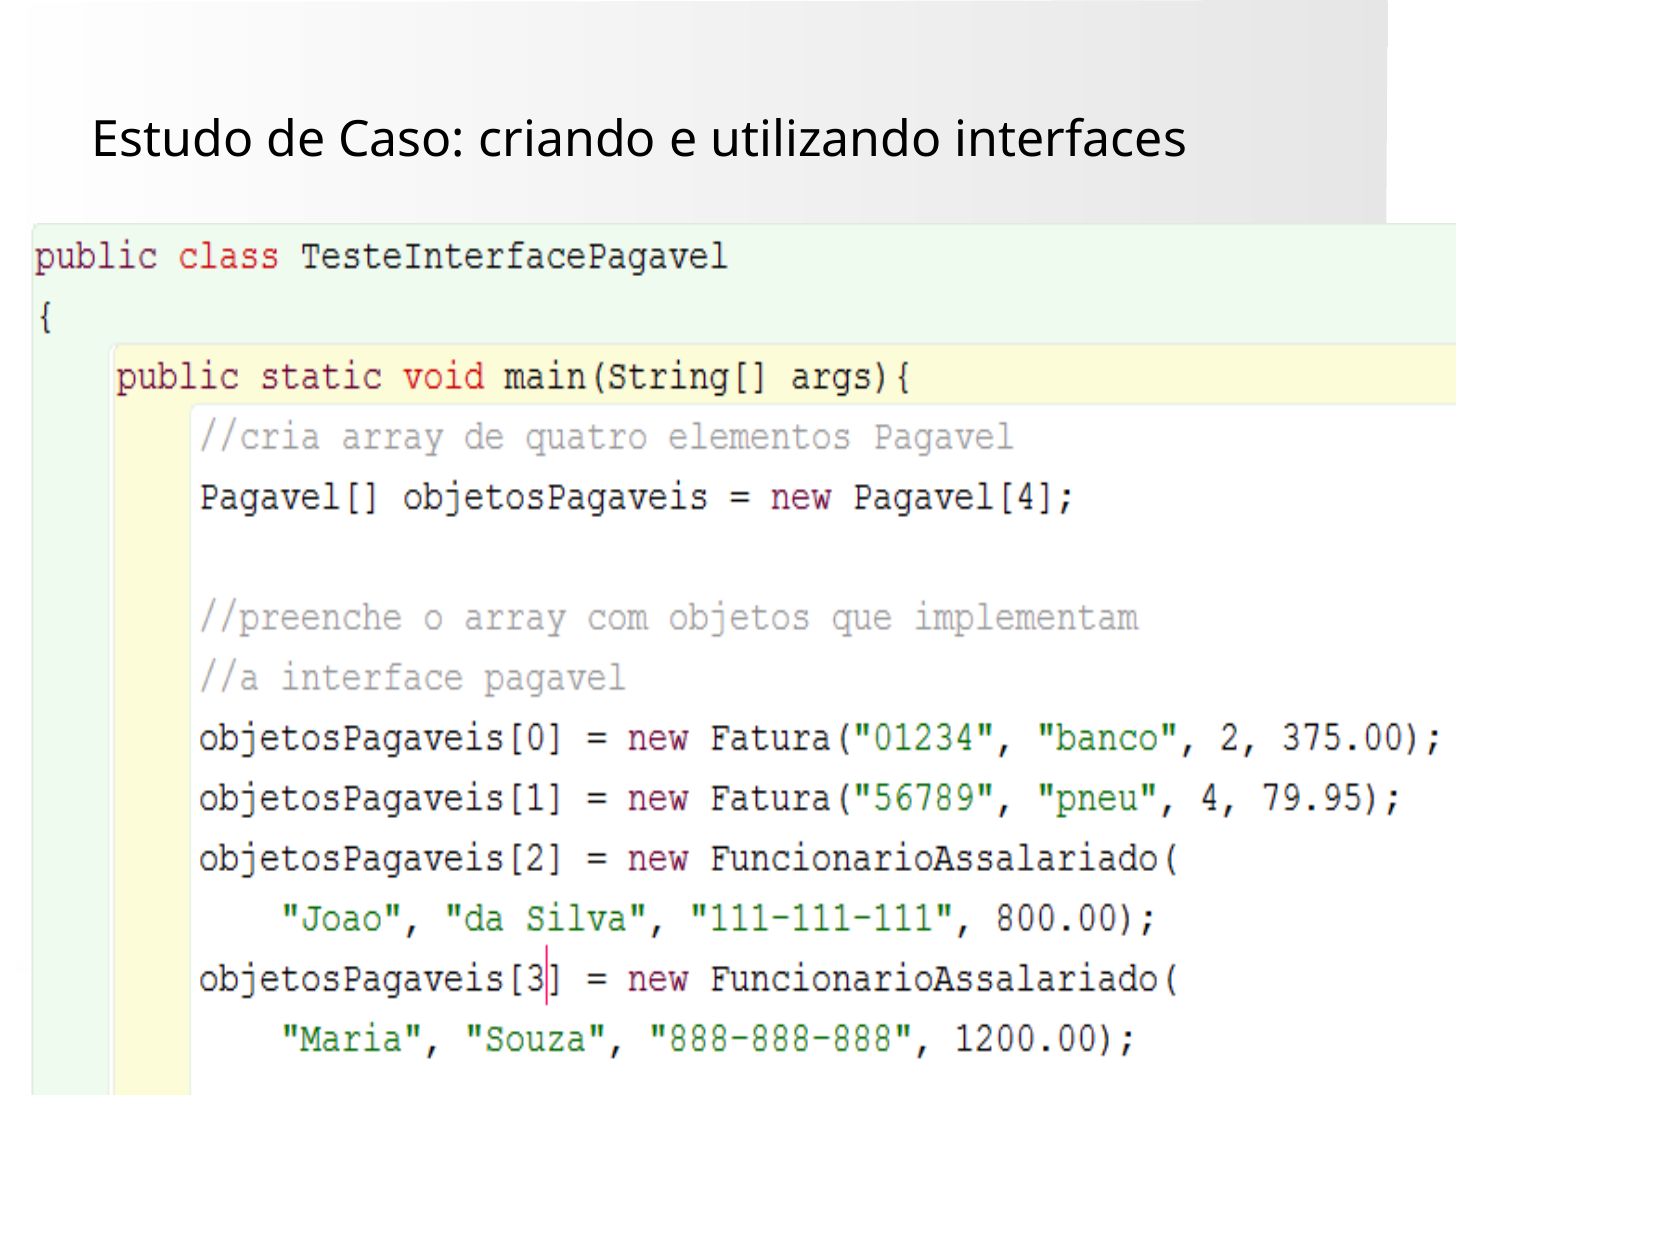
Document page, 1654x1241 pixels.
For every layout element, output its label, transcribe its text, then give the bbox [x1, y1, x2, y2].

title Estudo de Caso: criando e utilizando interfaces [76, 42, 1427, 223]
picture [30, 223, 1456, 1096]
